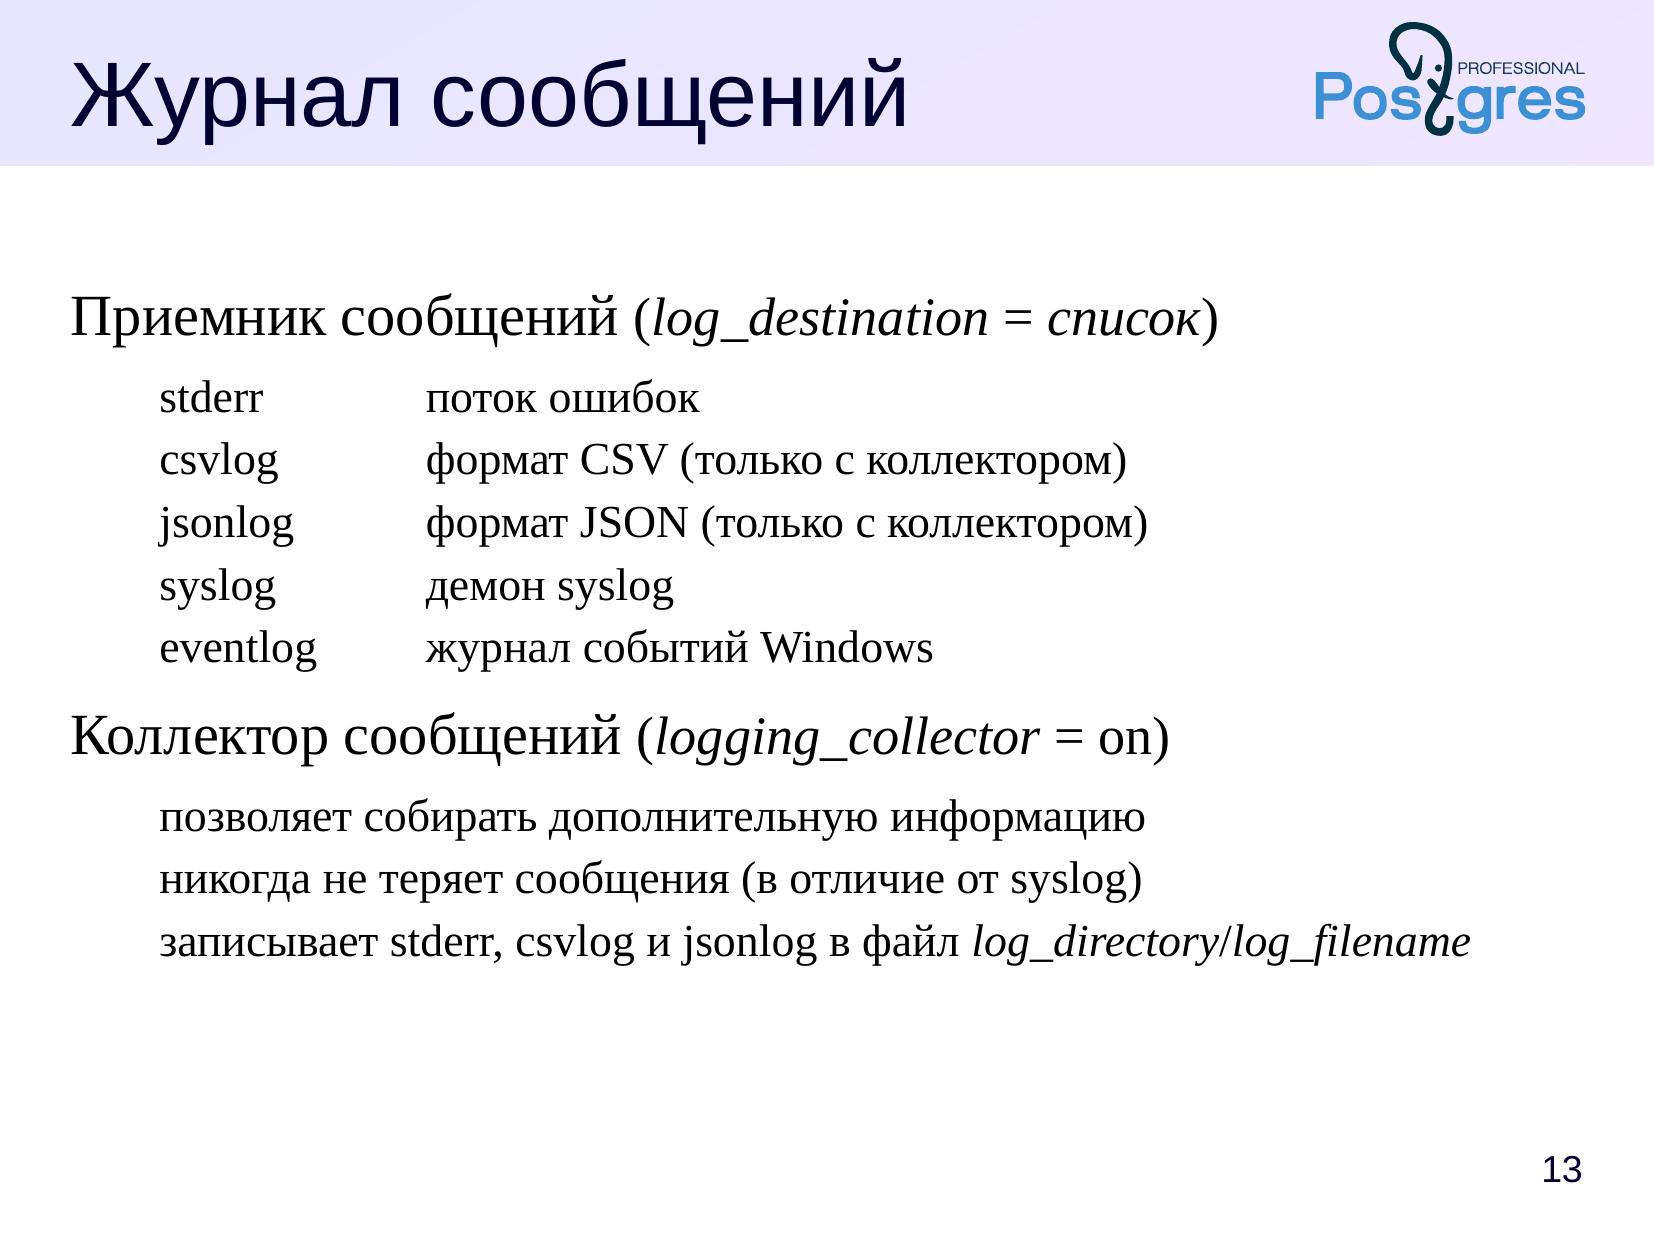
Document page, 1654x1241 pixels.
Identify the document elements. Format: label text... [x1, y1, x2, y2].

list Приемник сообщений (log_destination = список) stderr поток ошибок csvlog формат CSV (только с коллектором) jsonlog формат JSON (только с коллектором) syslog демон syslog eventlog журнал событий Windows Коллектор сообщений (logging_collector = on) позволяет собирать дополнительную информацию никогда не теряет сообщения (в отличие от syslog) записывает stderr, csvlog и jsonlog в файл log_directory/log_filename [70, 283, 1583, 1134]
title Журнал сообщений [70, 43, 1291, 147]
